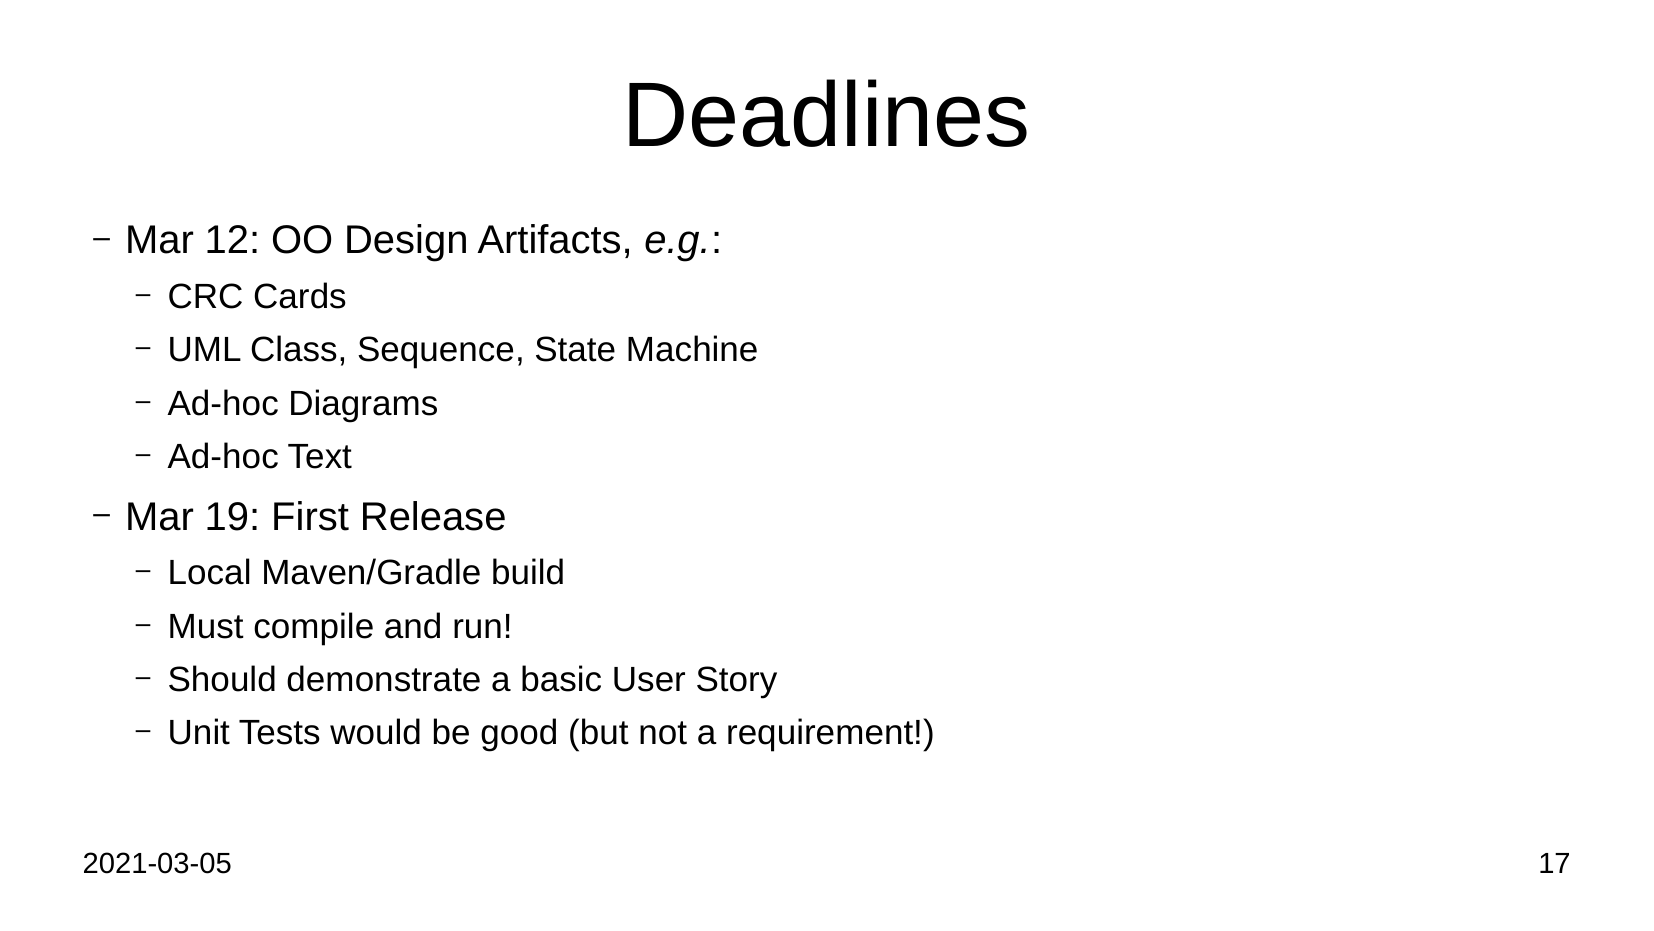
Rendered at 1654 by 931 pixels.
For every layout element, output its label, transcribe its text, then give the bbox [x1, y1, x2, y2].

title Deadlines [82, 37, 1571, 193]
list Mar 12: OO Design Artifacts, e.g.: CRC Cards UML Class, Sequence, State Machine Ad-hoc Diagrams Ad-hoc Text Mar 19: First Release Local Maven/Gradle build Must compile and run! Should demonstrate a basic User Story Unit Tests would be good (but not a requirement!) [82, 217, 1571, 758]
